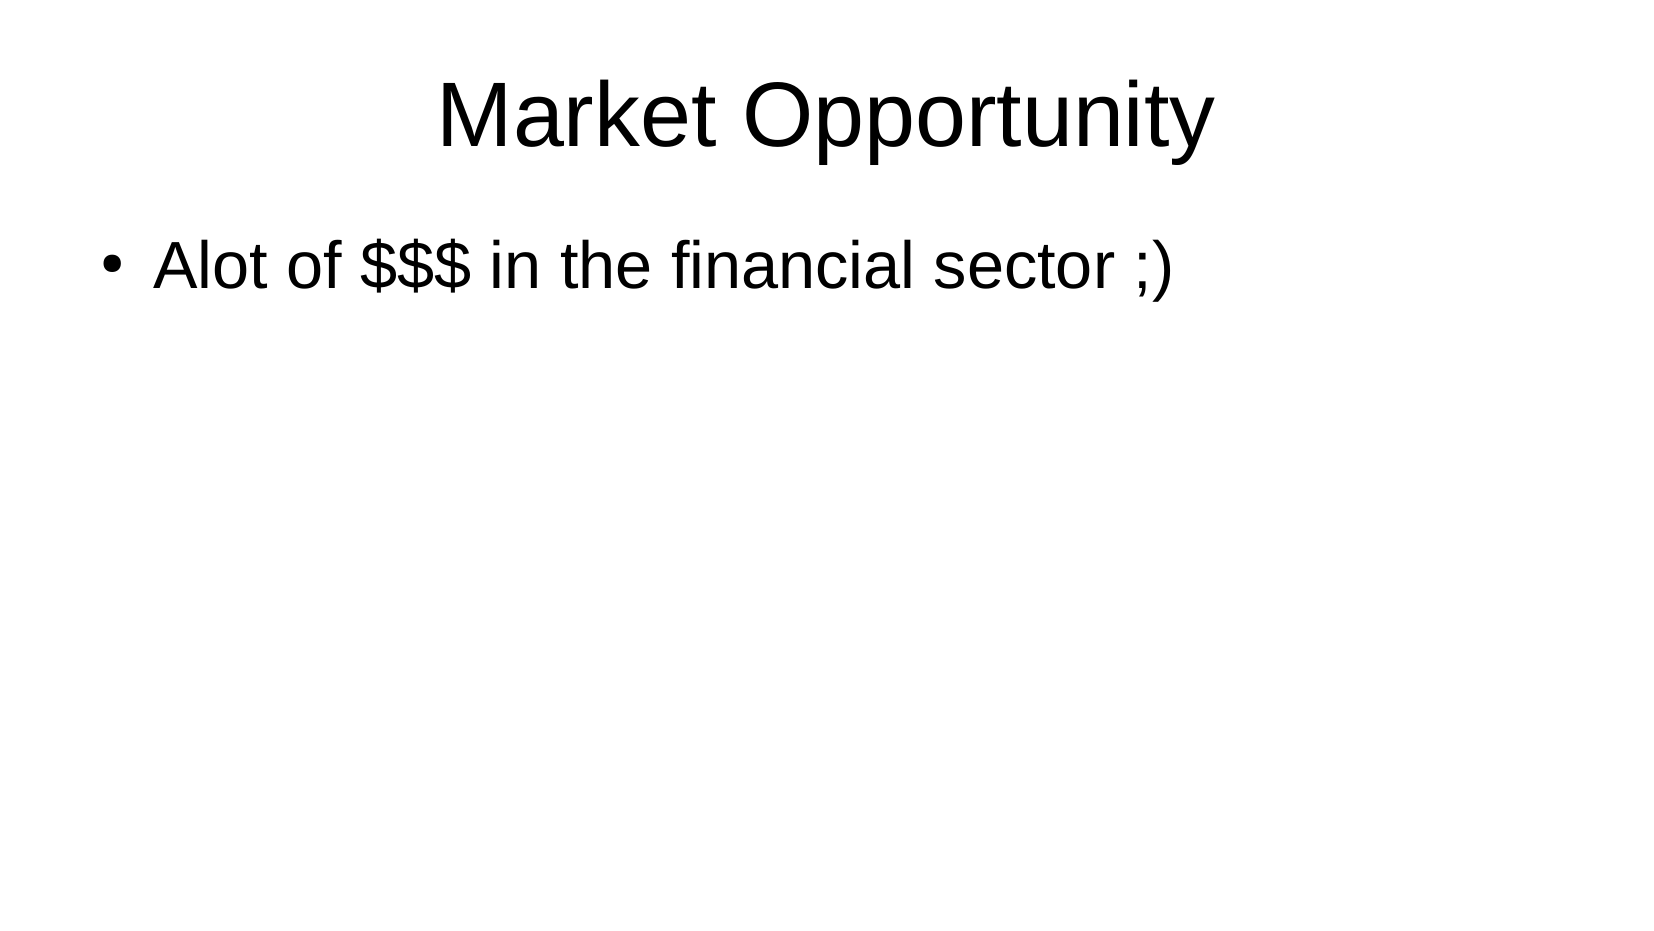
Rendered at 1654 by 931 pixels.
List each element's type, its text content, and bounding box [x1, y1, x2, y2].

list Alot of $$$ in the financial sector ;) [82, 228, 1571, 768]
title Market Opportunity [82, 37, 1571, 193]
